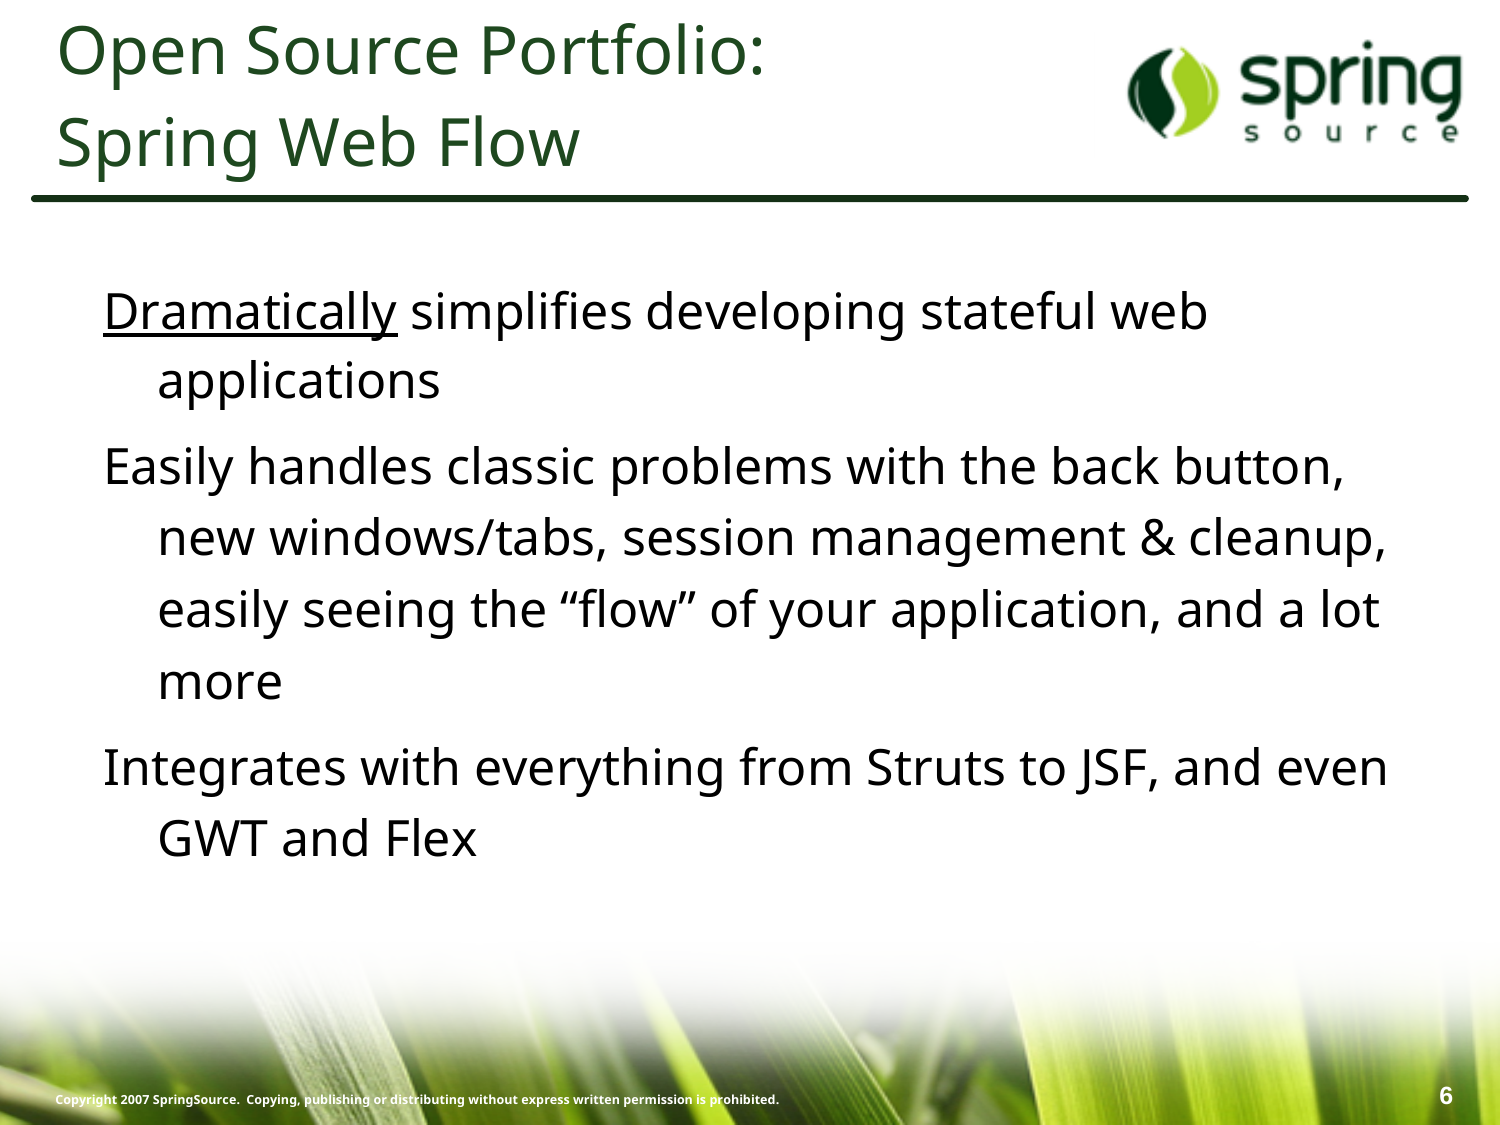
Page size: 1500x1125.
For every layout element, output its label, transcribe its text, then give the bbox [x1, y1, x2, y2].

text_box Open Source Portfolio: Spring Web Flow [56, 3, 1088, 185]
text_box Dramatically simplifies developing stateful web applications Easily handles classic problems with the back button, new windows/tabs, session management & cleanup, easily seeing the “flow” of your application, and a lot more Integrates with everything from Struts to JSF, and even GWT and Flex [103, 274, 1393, 922]
picture [0, 941, 1500, 1125]
picture [1093, 32, 1500, 158]
